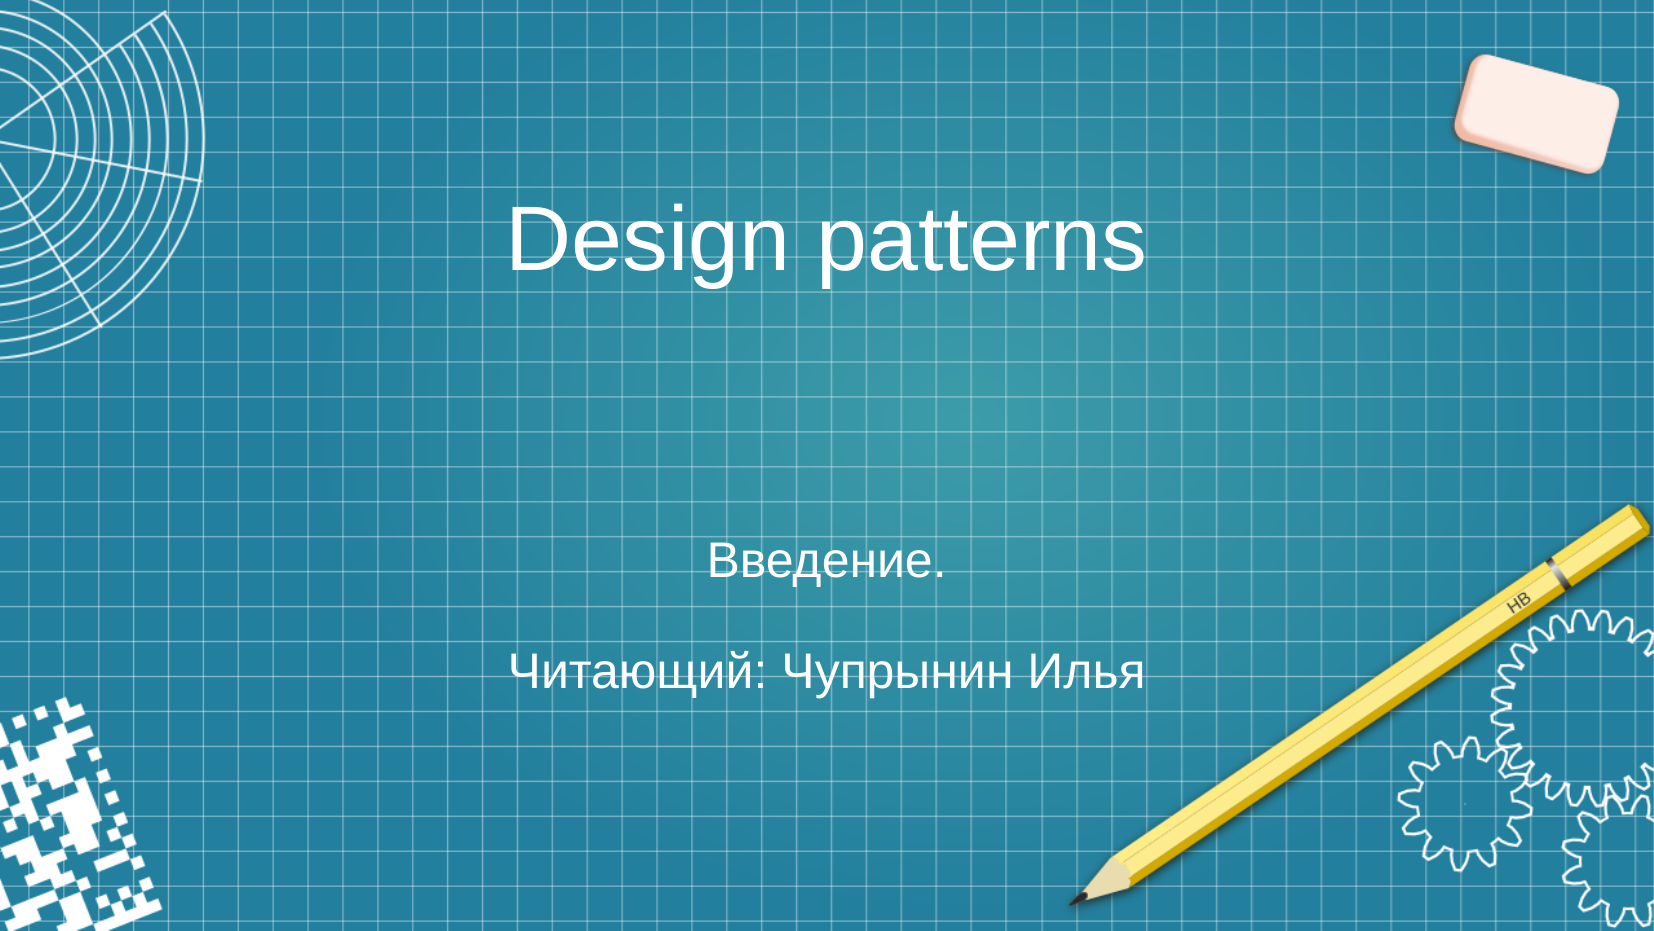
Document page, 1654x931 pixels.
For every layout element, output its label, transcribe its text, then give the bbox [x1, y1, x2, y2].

picture [0, 0, 1654, 931]
subtitle Введение. Читающий: Чупрынин Илья [82, 389, 1571, 842]
title Design patterns [82, 132, 1571, 346]
